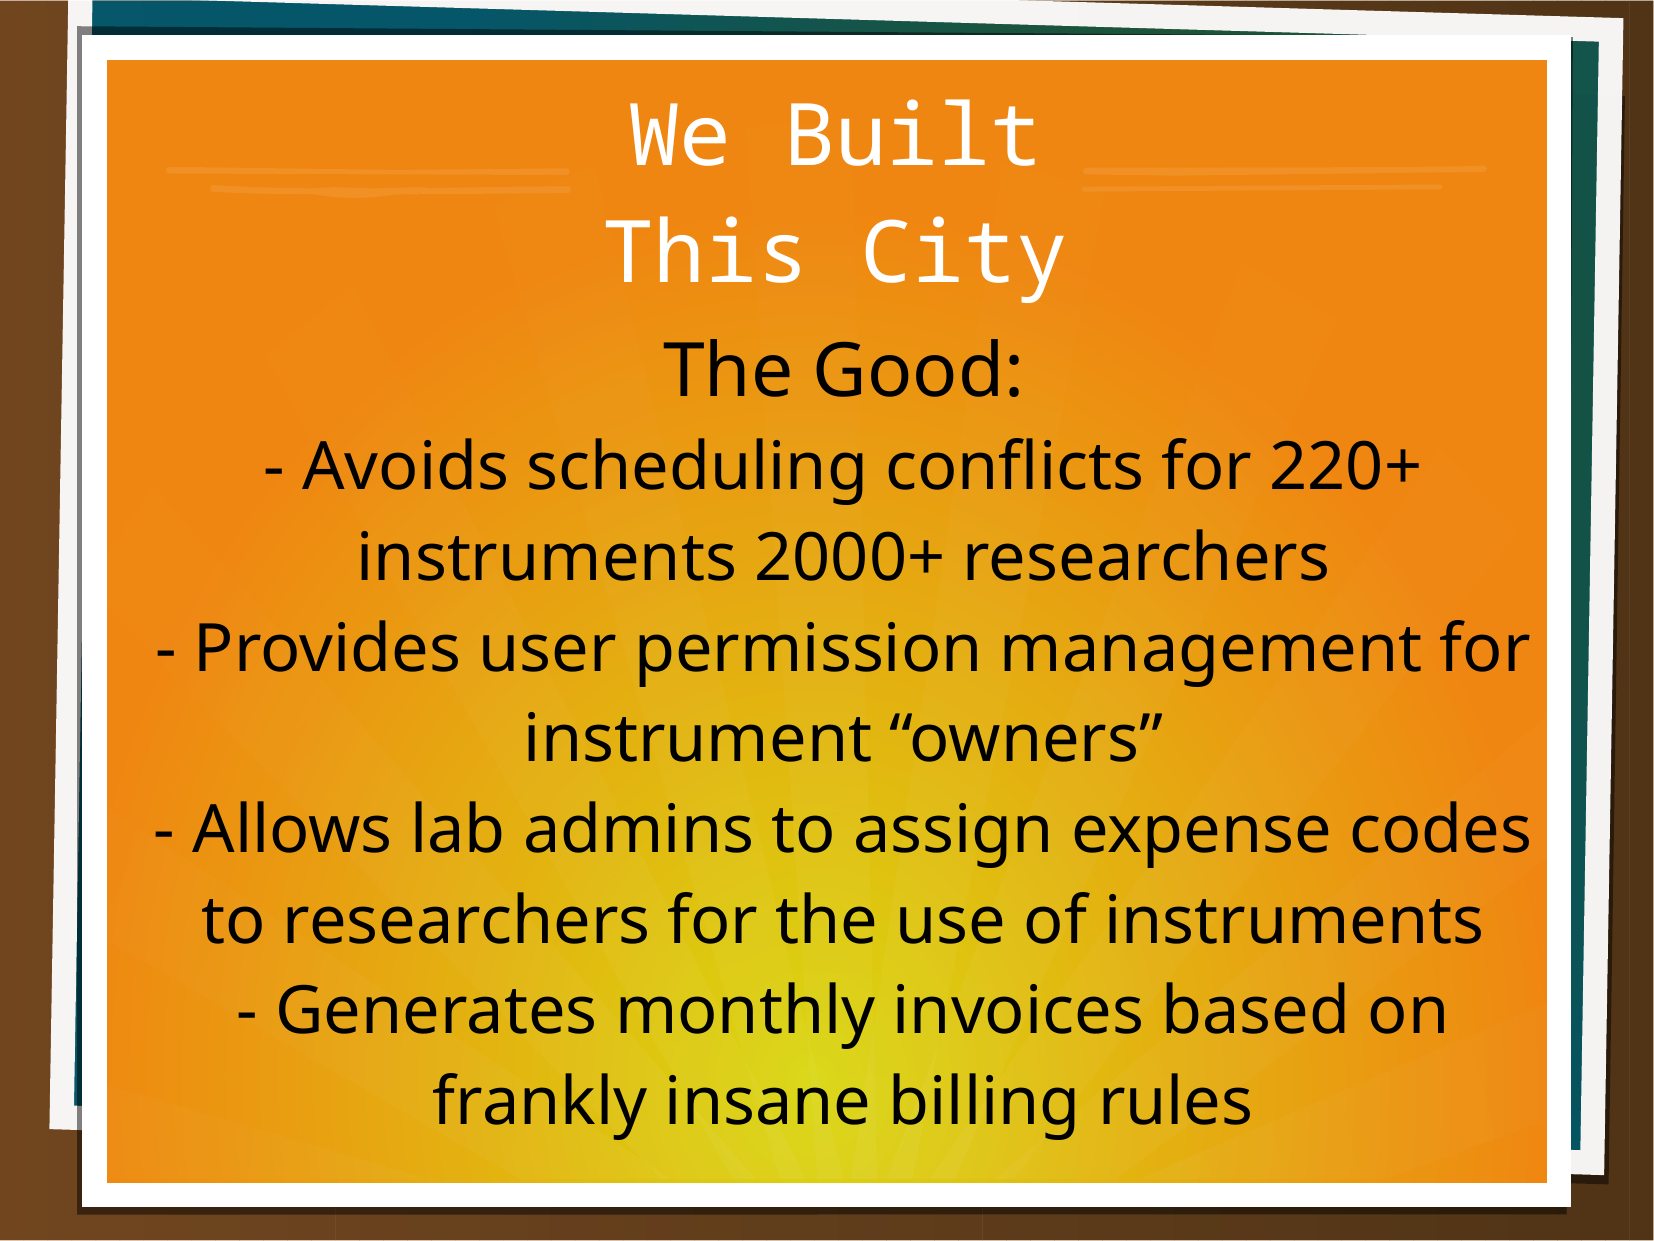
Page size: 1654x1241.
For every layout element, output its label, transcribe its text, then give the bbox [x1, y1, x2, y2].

title We Built This City [575, 91, 1096, 290]
subtitle The Good: - Avoids scheduling conflicts for 220+ instruments 2000+ researchers - Provides user permission management for instrument “owners” - Allows lab admins to assign expense codes to researchers for the use of instruments - Generates monthly invoices based on frankly insane billing rules [150, 290, 1538, 1171]
